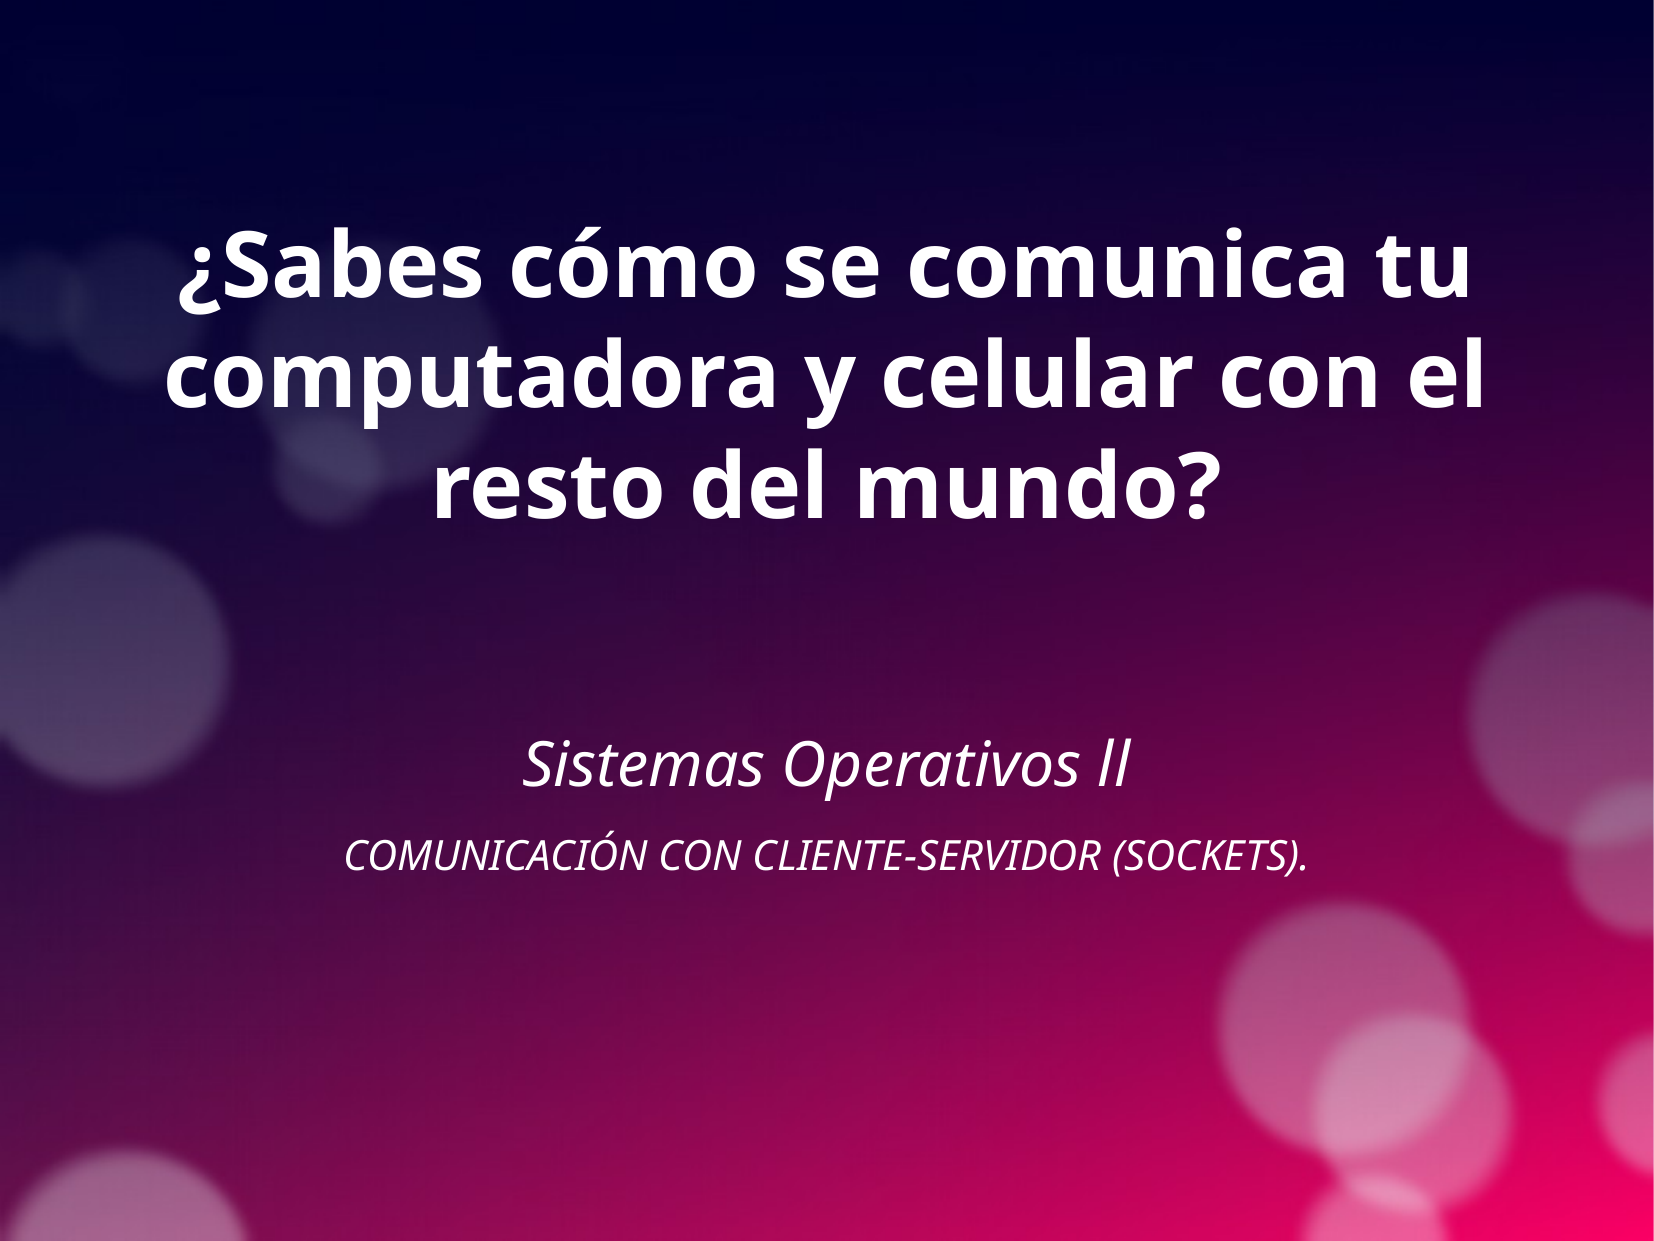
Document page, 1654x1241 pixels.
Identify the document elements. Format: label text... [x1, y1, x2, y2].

text_box Sistemas Operativos ll COMUNICACIÓN CON CLIENTE-SERVIDOR (SOCKETS). [82, 620, 1571, 1063]
subtitle ¿Sabes cómo se comunica tu computadora y celular con el resto del mundo? [82, 150, 1571, 593]
